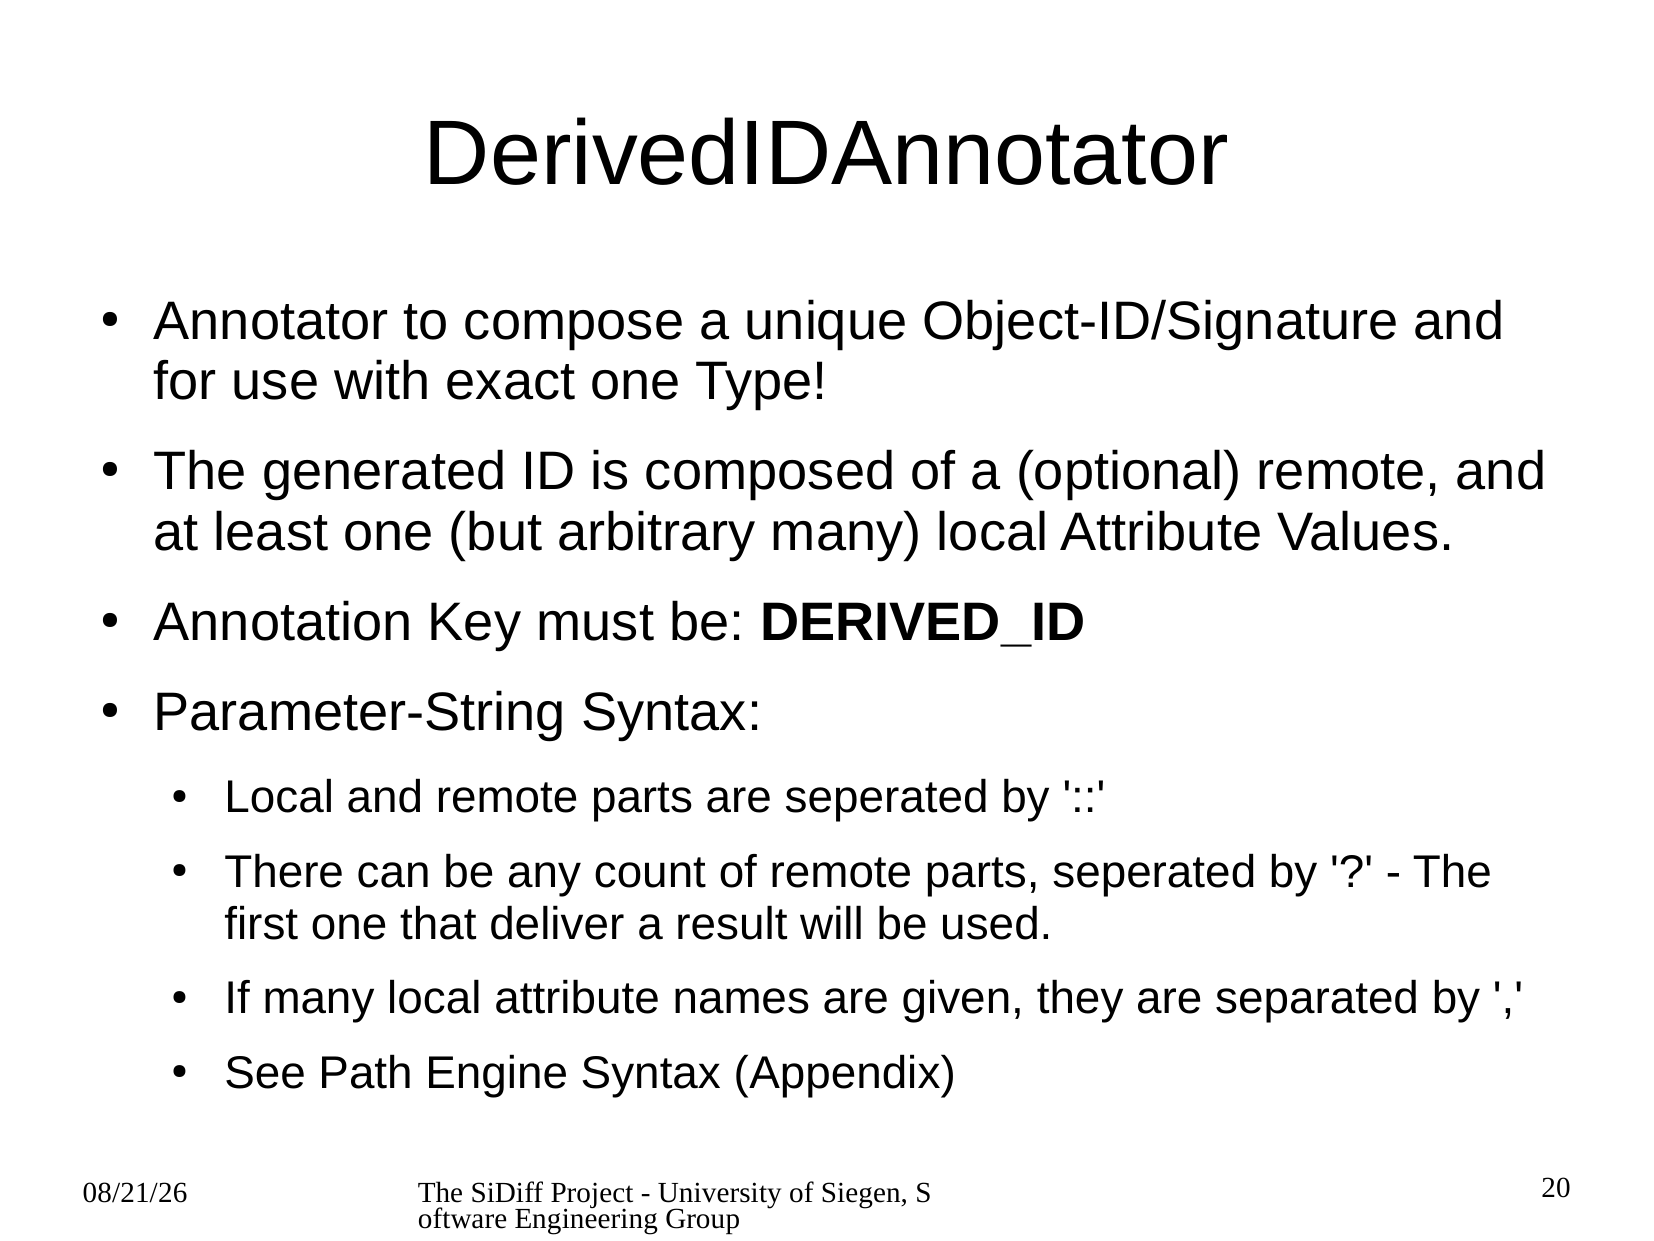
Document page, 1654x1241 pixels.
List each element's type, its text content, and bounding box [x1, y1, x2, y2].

list Annotator to compose a unique Object-ID/Signature and for use with exact one Type! The generated ID is composed of a (optional) remote, and at least one (but arbitrary many) local Attribute Values. Annotation Key must be: DERIVED_ID Parameter-String Syntax: Local and remote parts are seperated by '::' There can be any count of remote parts, seperated by '?' - The first one that deliver a result will be used. If many local attribute names are given, they are separated by ',' See Path Engine Syntax (Appendix) [82, 290, 1571, 1109]
title DerivedIDAnnotator [82, 49, 1571, 257]
